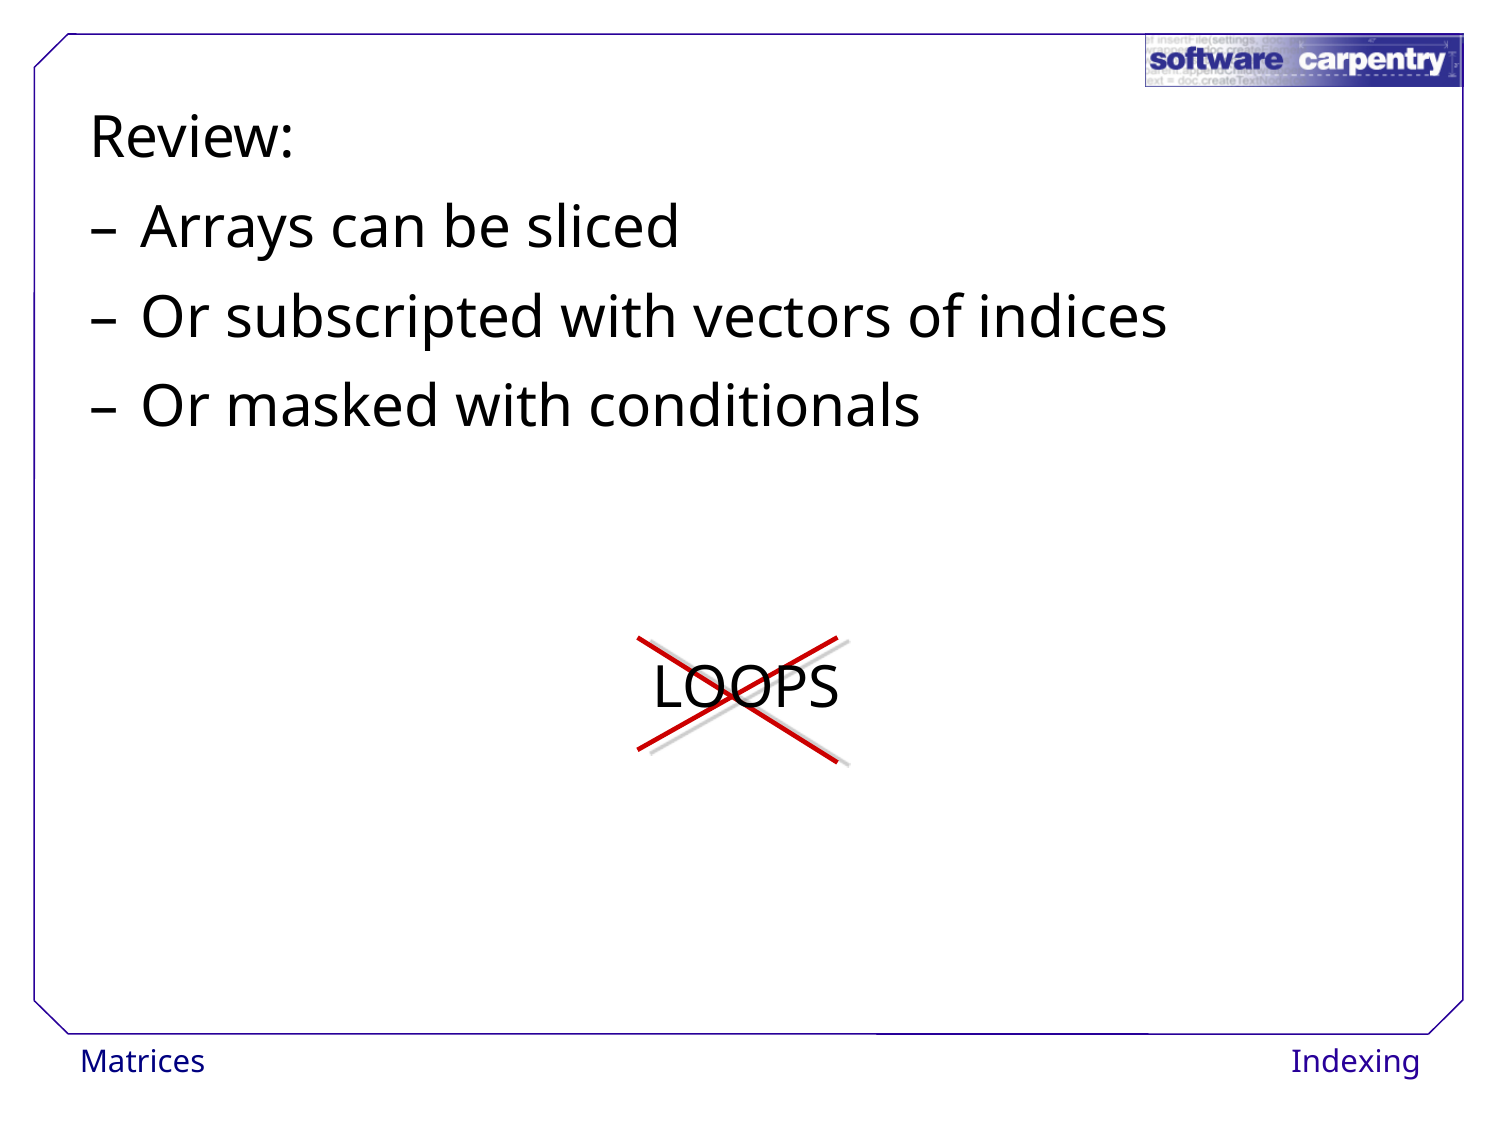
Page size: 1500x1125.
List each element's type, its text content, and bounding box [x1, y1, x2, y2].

list Review: – Arrays can be sliced – Or subscripted with vectors of indices – Or masked with conditionals [75, 99, 1426, 1013]
text_box LOOPS [637, 649, 876, 751]
picture [1145, 33, 1464, 87]
